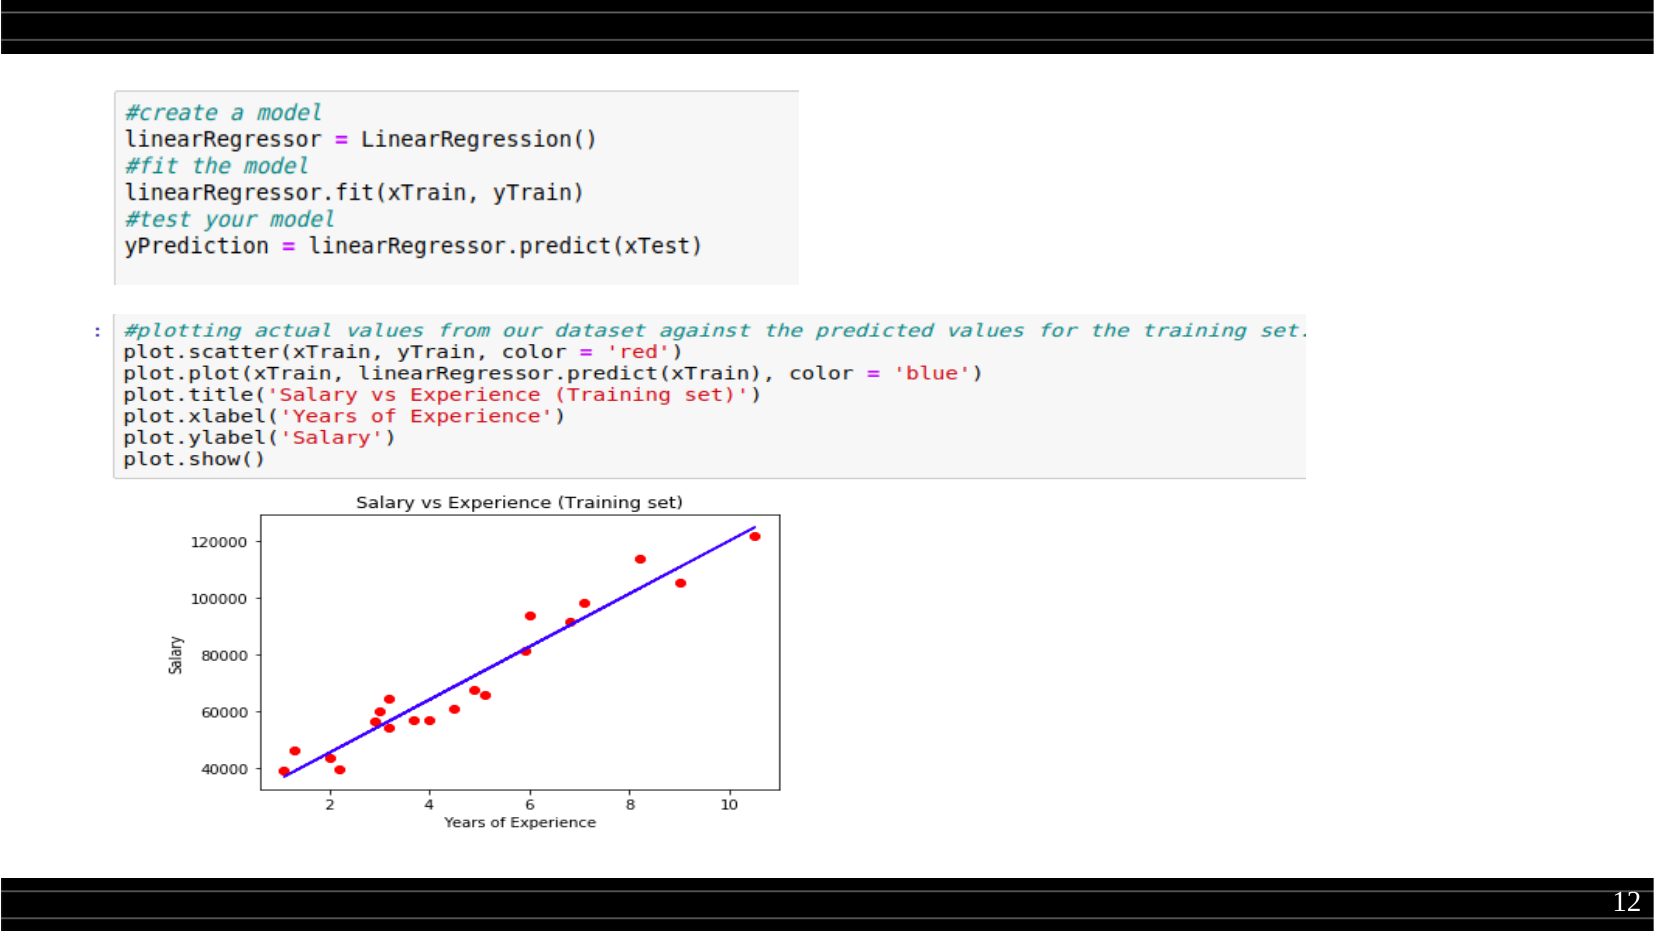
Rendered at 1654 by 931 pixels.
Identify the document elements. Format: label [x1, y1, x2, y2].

picture [1, 878, 1654, 931]
picture [1, 0, 1654, 54]
picture [105, 89, 799, 286]
picture [90, 314, 1306, 841]
